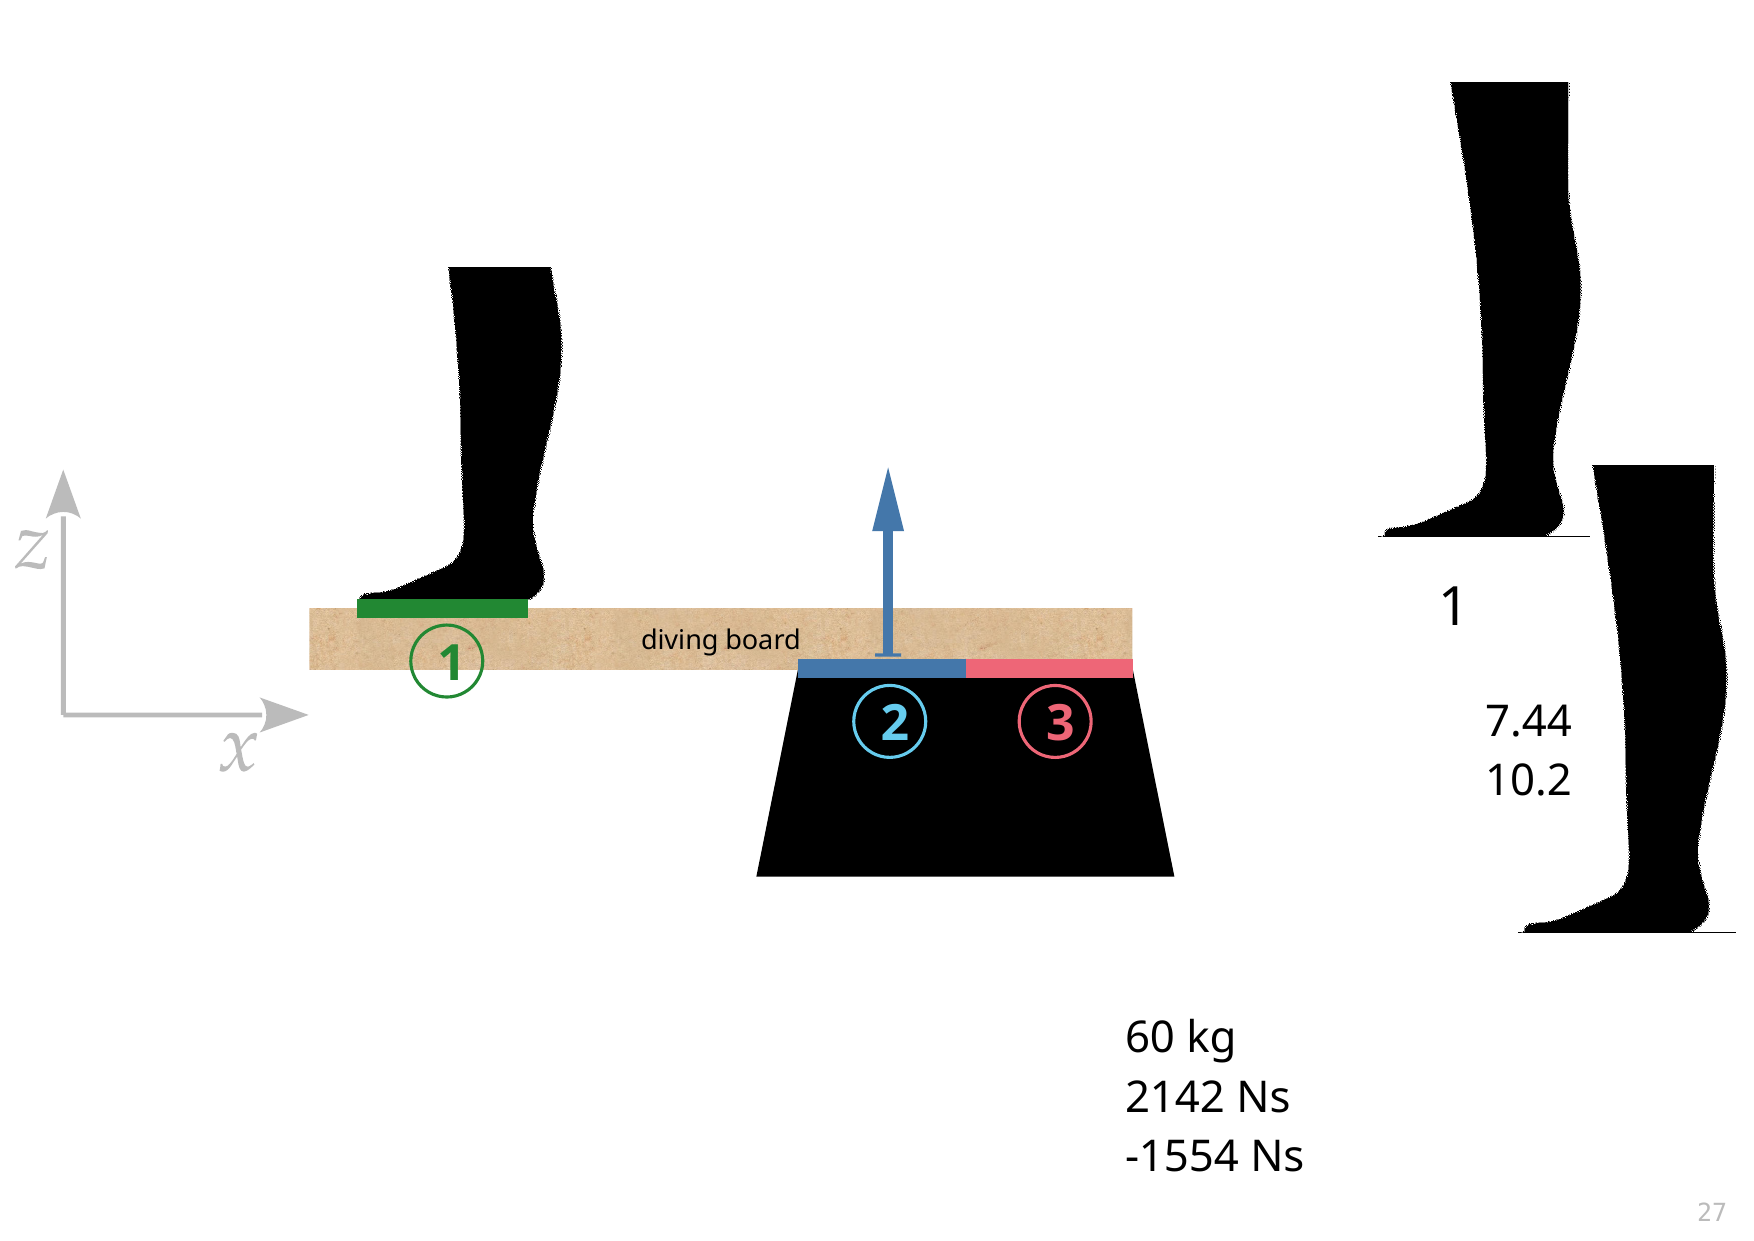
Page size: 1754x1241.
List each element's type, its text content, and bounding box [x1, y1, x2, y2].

text_box [45, 469, 81, 519]
picture [353, 267, 571, 599]
picture [1518, 785, 1528, 792]
text_box 2 [853, 685, 926, 758]
text_box 1 [1423, 560, 1481, 630]
text_box [60, 516, 263, 718]
text_box [259, 697, 309, 733]
picture [1378, 82, 1736, 933]
text_box [219, 732, 258, 772]
text_box 1 [410, 625, 483, 698]
text_box [15, 530, 48, 570]
text_box [309, 599, 1175, 877]
text_box 7.44 10.2 [1470, 682, 1578, 785]
text_box diving board [628, 618, 814, 660]
text_box 60 kg 2142 Ns -1554 Ns [1110, 998, 1309, 1145]
text_box 3 [1019, 685, 1092, 758]
